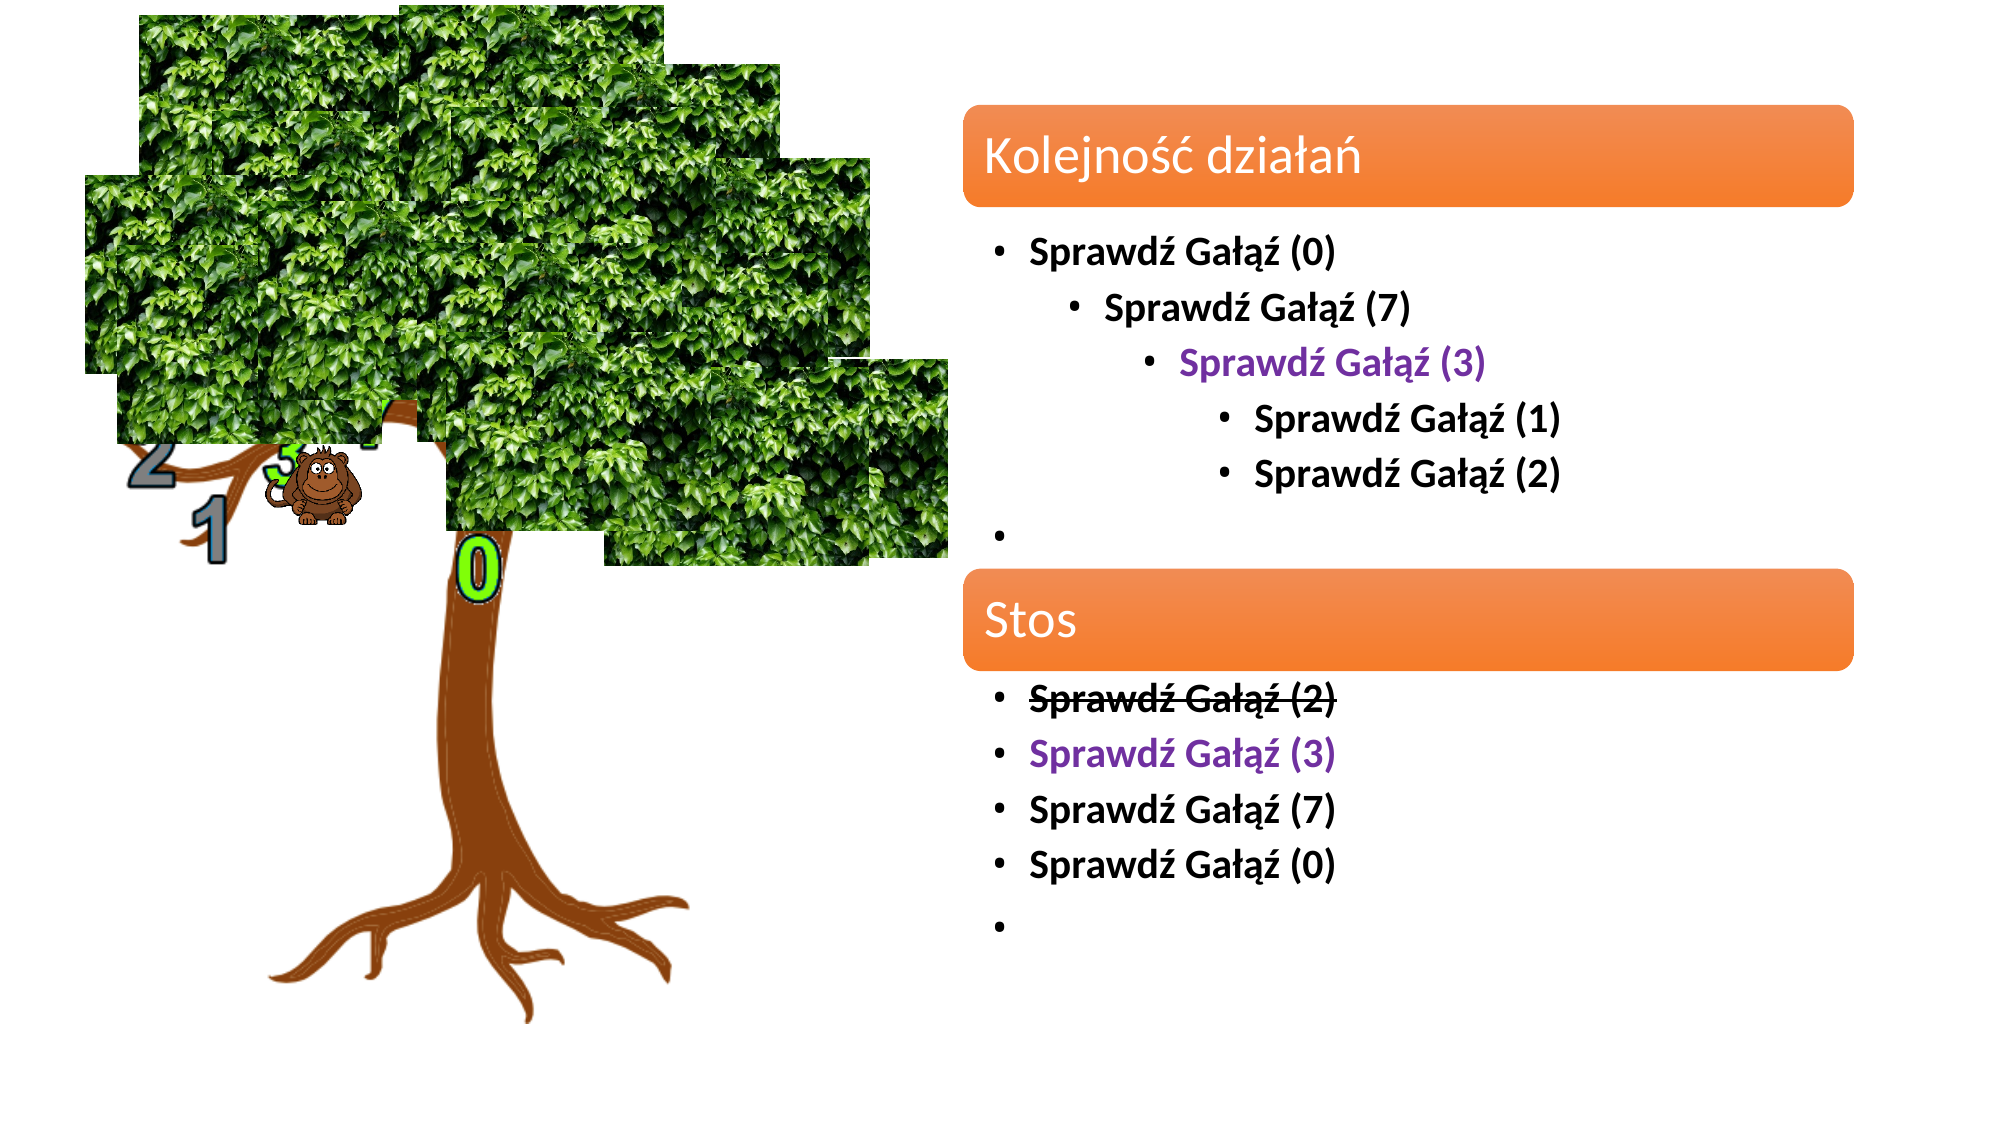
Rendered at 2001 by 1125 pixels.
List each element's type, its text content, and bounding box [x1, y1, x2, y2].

text_box Sprawdź Gałąź (2) Sprawdź Gałąź (3) Sprawdź Gałąź (7) Sprawdź Gałąź (0) [963, 671, 1854, 954]
picture [85, 5, 948, 1024]
text_box Kolejność działań [963, 104, 1854, 208]
text_box Sprawdź Gałąź (0) Sprawdź Gałąź (7) Sprawdź Gałąź (3) Sprawdź Gałąź (1) Sprawdź Gałąź (2) [963, 224, 1854, 569]
text_box Stos [963, 568, 1854, 671]
